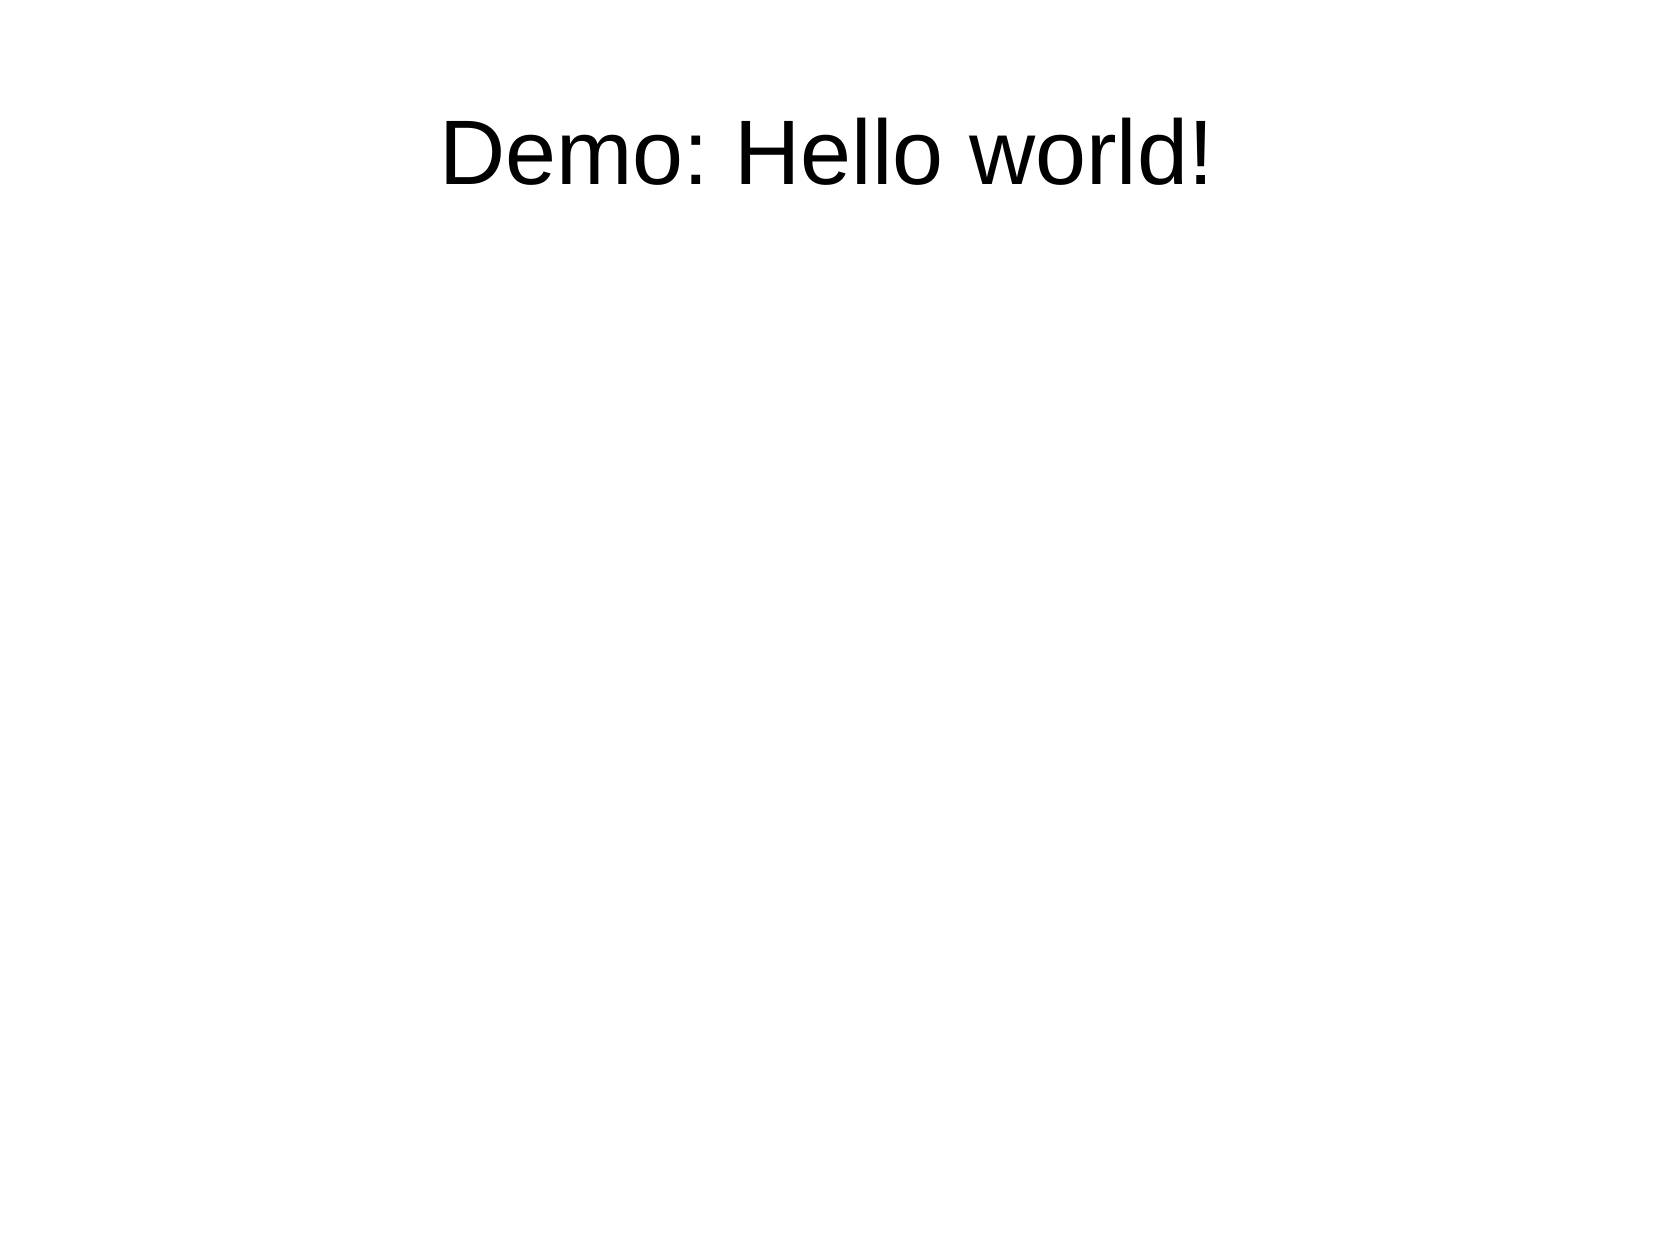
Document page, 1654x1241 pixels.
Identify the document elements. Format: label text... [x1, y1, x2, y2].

title Demo: Hello world! [82, 49, 1571, 257]
